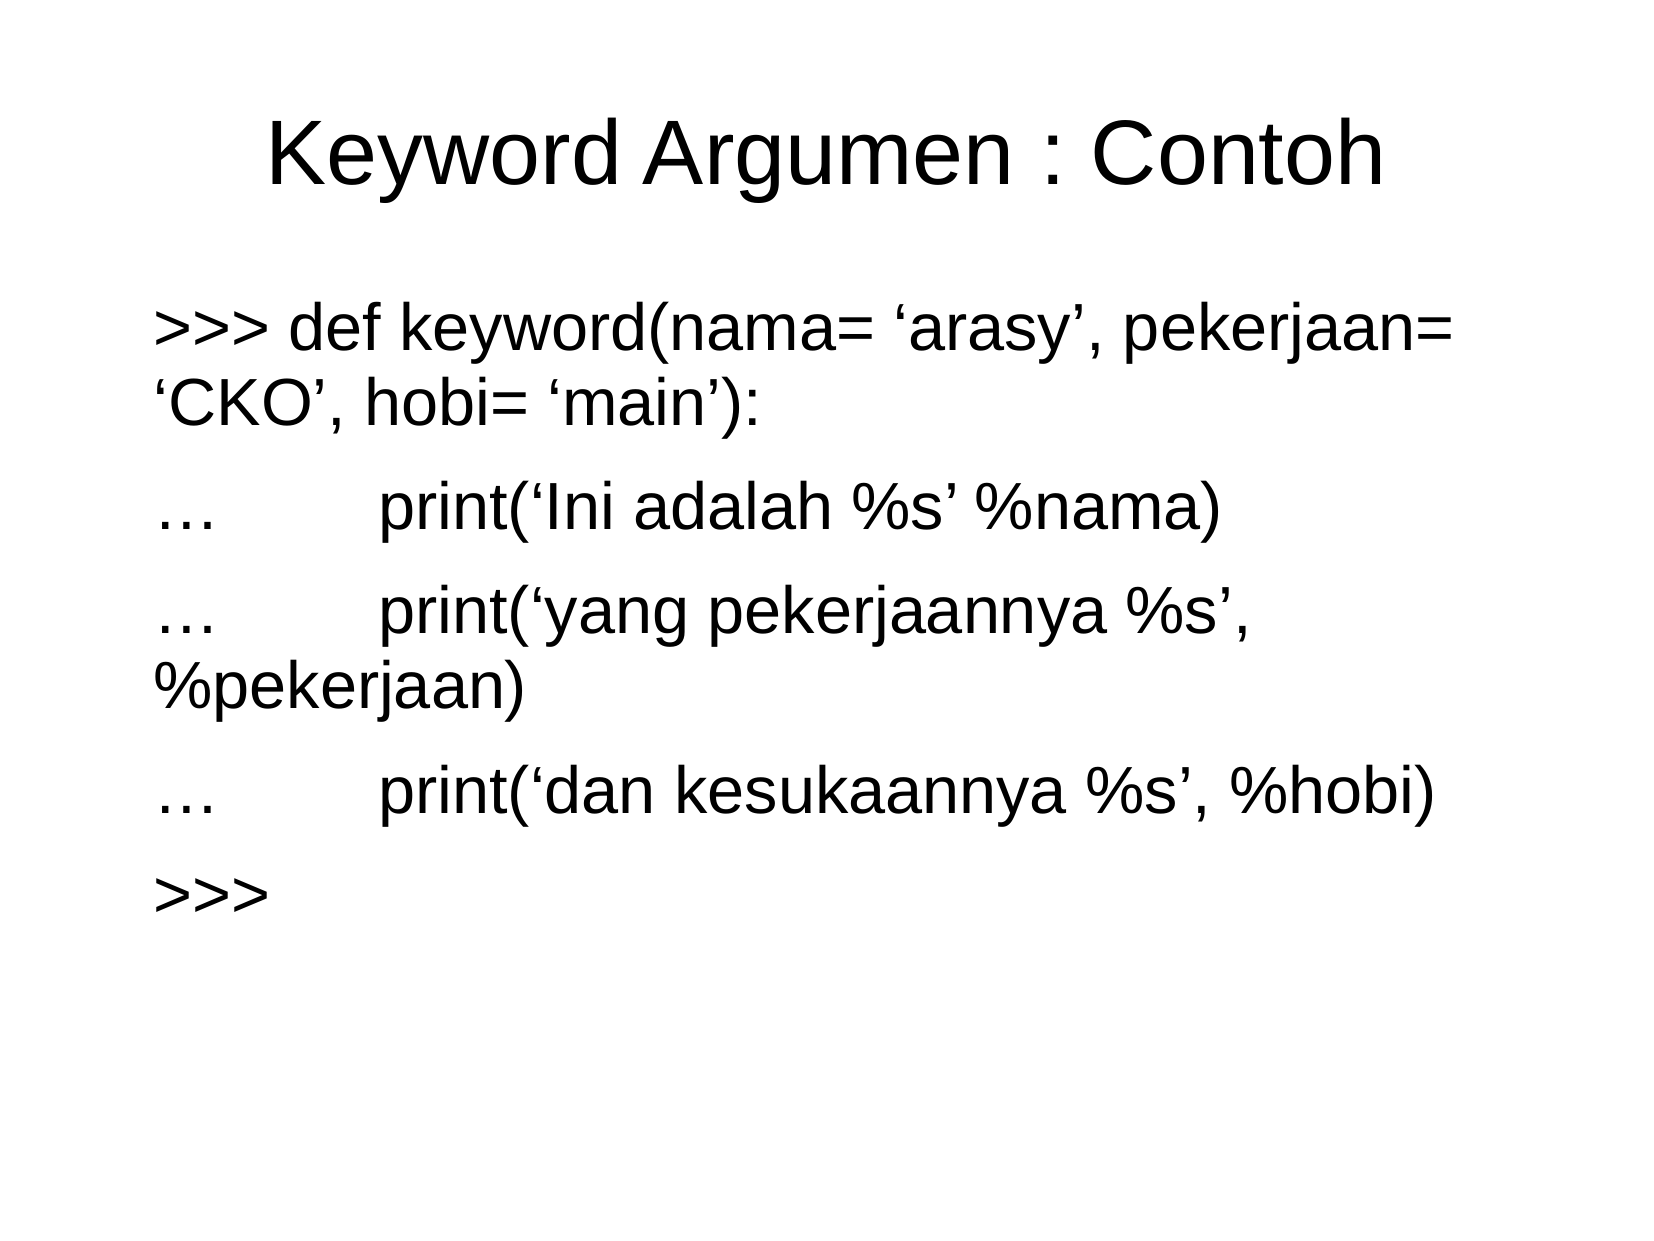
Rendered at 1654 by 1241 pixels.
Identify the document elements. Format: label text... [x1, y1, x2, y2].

title Keyword Argumen : Contoh [82, 49, 1571, 257]
list >>> def keyword(nama= ‘arasy’, pekerjaan= ‘CKO’, hobi= ‘main’): … print(‘Ini adalah %s’ %nama) … print(‘yang pekerjaannya %s’, %pekerjaan) … print(‘dan kesukaannya %s’, %hobi) >>> [82, 290, 1571, 1010]
